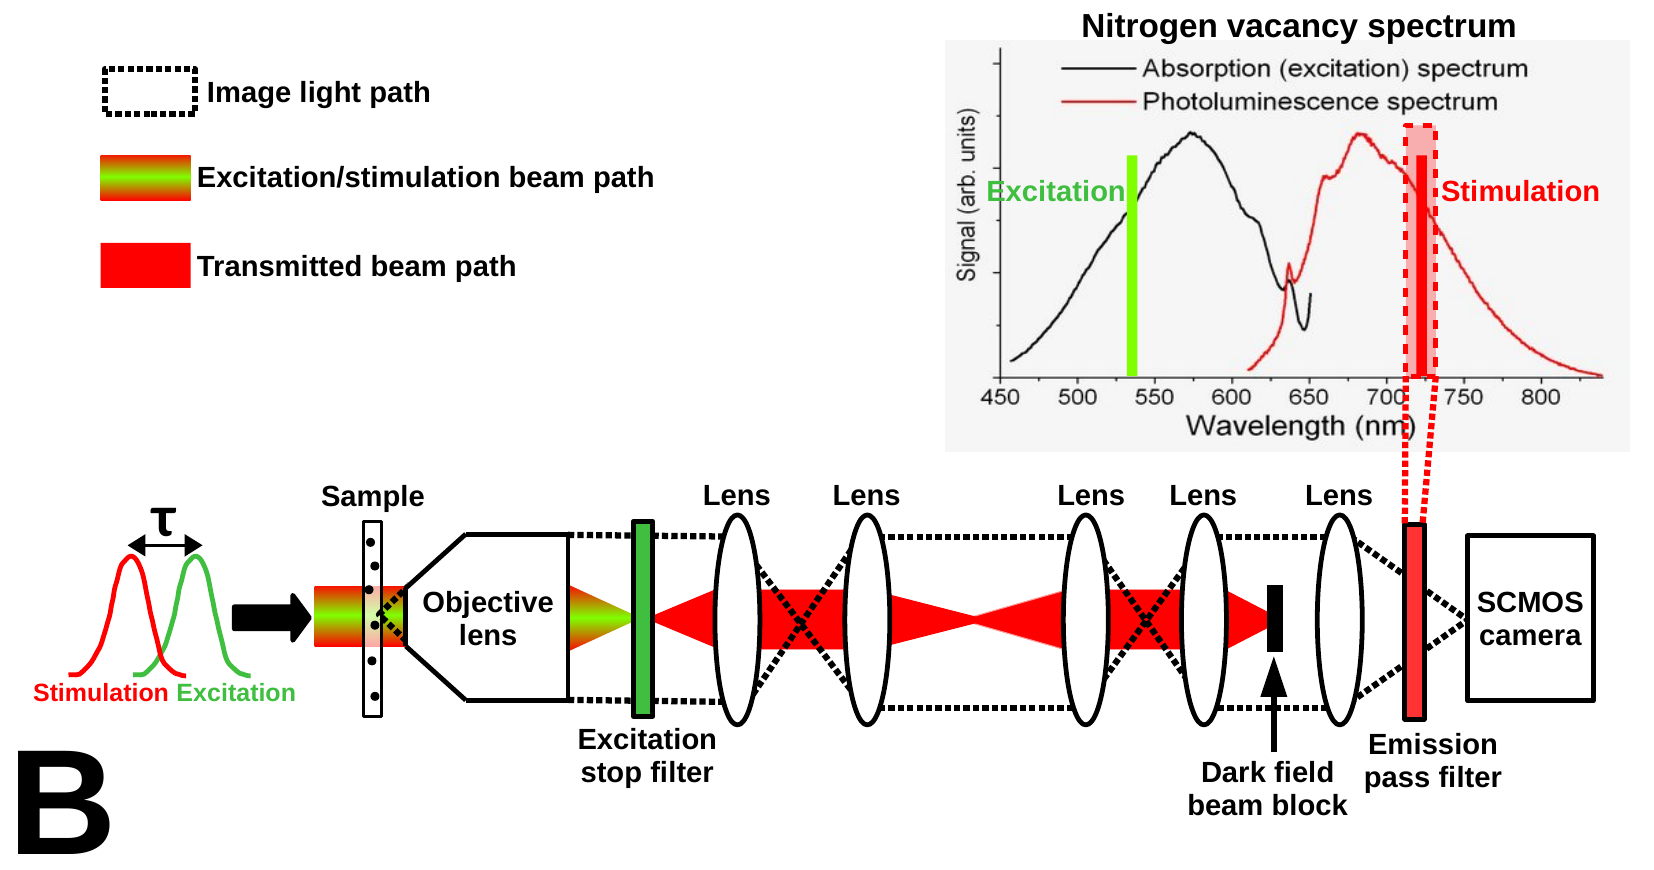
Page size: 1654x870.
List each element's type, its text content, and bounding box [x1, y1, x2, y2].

text_box [1467, 659, 1594, 701]
text_box [314, 521, 405, 717]
text_box Image light path [192, 69, 481, 117]
text_box Stimulation [1419, 167, 1622, 248]
text_box [104, 69, 192, 115]
text_box Nitrogen vacancy spectrum [1044, 0, 1555, 81]
text_box Lens [814, 471, 920, 521]
text_box Excitation [135, 671, 338, 721]
text_box [1404, 524, 1425, 720]
text_box Stimulation [0, 671, 135, 711]
text_box Excitation/stimulation beam path [182, 153, 689, 233]
text_box Lens [1150, 471, 1256, 521]
text_box Lens [1038, 471, 1144, 522]
text_box Objective lens [405, 578, 571, 658]
text_box [1317, 522, 1363, 720]
text_box Transmitted beam path [182, 242, 533, 291]
text_box B [0, 711, 190, 870]
text_box Emission pass filter [1333, 720, 1533, 801]
text_box Excitation stop filter [547, 715, 748, 795]
text_box [422, 537, 566, 578]
text_box [234, 595, 310, 641]
text_box [1126, 155, 1138, 167]
text_box τ [118, 485, 209, 559]
text_box Dark field beam block [1170, 748, 1366, 870]
text_box SCMOS camera [1447, 578, 1613, 659]
text_box Excitation [954, 167, 1158, 248]
text_box Lens [1286, 471, 1392, 522]
text_box [571, 514, 1283, 725]
text_box Lens [684, 471, 790, 521]
text_box [100, 242, 182, 288]
text_box [1126, 248, 1138, 377]
text_box [100, 155, 182, 201]
picture [945, 40, 1630, 452]
text_box [1467, 535, 1594, 578]
text_box [1405, 125, 1436, 377]
text_box Sample [288, 472, 458, 520]
text_box [424, 658, 566, 698]
